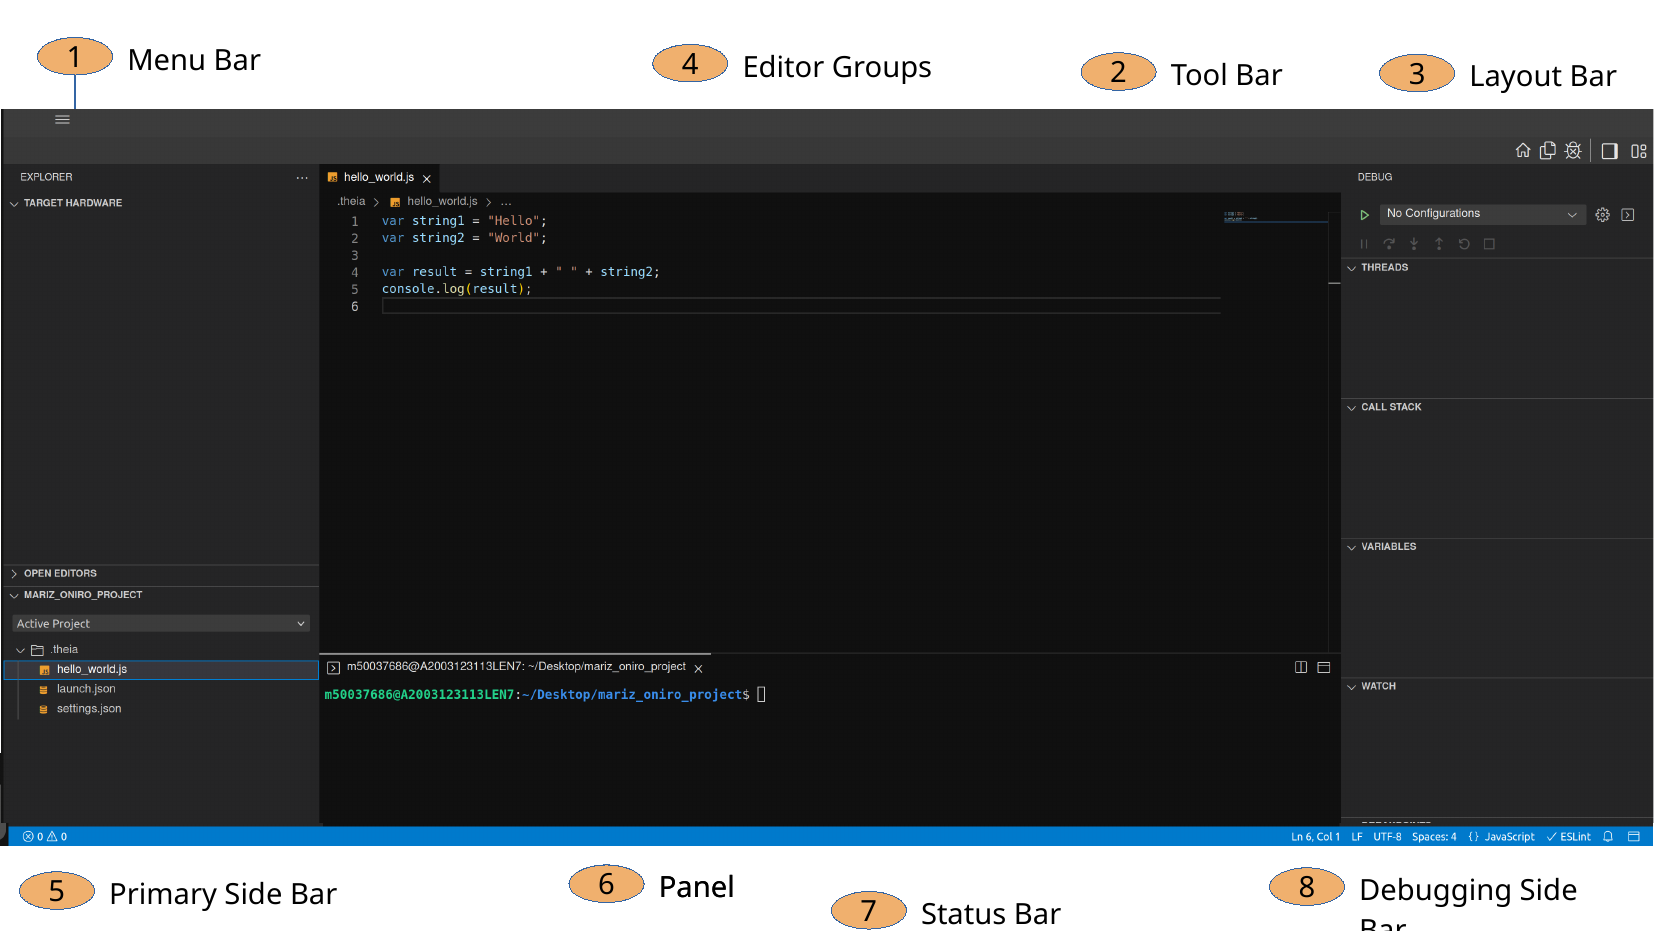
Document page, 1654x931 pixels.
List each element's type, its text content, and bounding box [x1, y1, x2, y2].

text_box 4 [652, 44, 727, 82]
text_box 7 [831, 891, 906, 930]
text_box Menu Bar [112, 31, 301, 80]
text_box Debugging Side Bar [1344, 861, 1643, 931]
text_box Editor Groups [727, 38, 1026, 109]
text_box 3 [1379, 54, 1454, 92]
text_box 2 [1081, 52, 1156, 91]
text_box 6 [568, 864, 643, 903]
text_box 1 [37, 37, 112, 75]
text_box Layout Bar [1454, 48, 1643, 96]
text_box Status Bar [906, 885, 1205, 931]
text_box 5 [19, 871, 94, 910]
text_box 8 [1269, 867, 1344, 906]
picture [0, 109, 1654, 846]
text_box Panel [643, 859, 942, 931]
text_box Primary Side Bar [94, 865, 393, 931]
text_box Tool Bar [1156, 46, 1344, 95]
